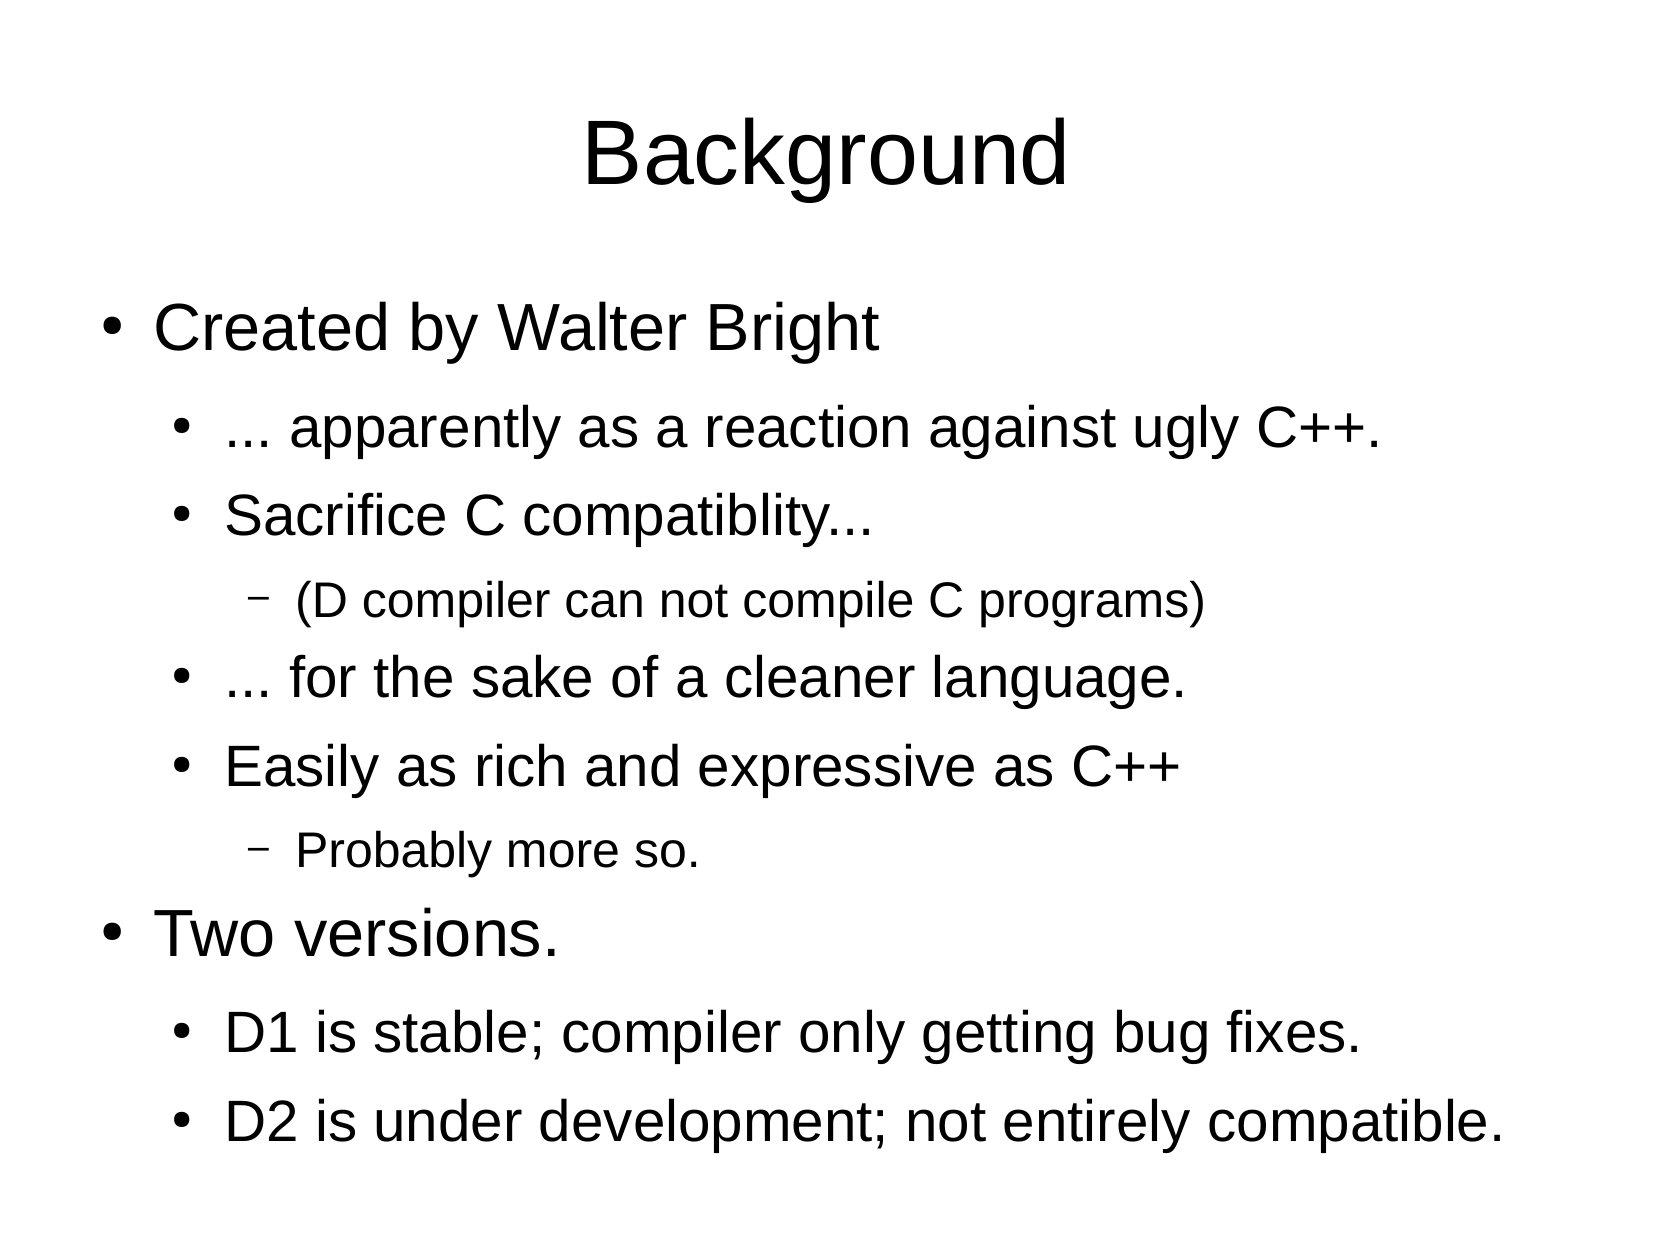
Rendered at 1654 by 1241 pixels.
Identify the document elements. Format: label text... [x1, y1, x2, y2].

title Background [82, 56, 1571, 250]
list Created by Walter Bright ... apparently as a reaction against ugly C++. Sacrifice C compatiblity... (D compiler can not compile C programs) ... for the sake of a cleaner language. Easily as rich and expressive as C++ Probably more so. Two versions. D1 is stable; compiler only getting bug fixes. D2 is under development; not entirely compatible. [82, 290, 1571, 1153]
